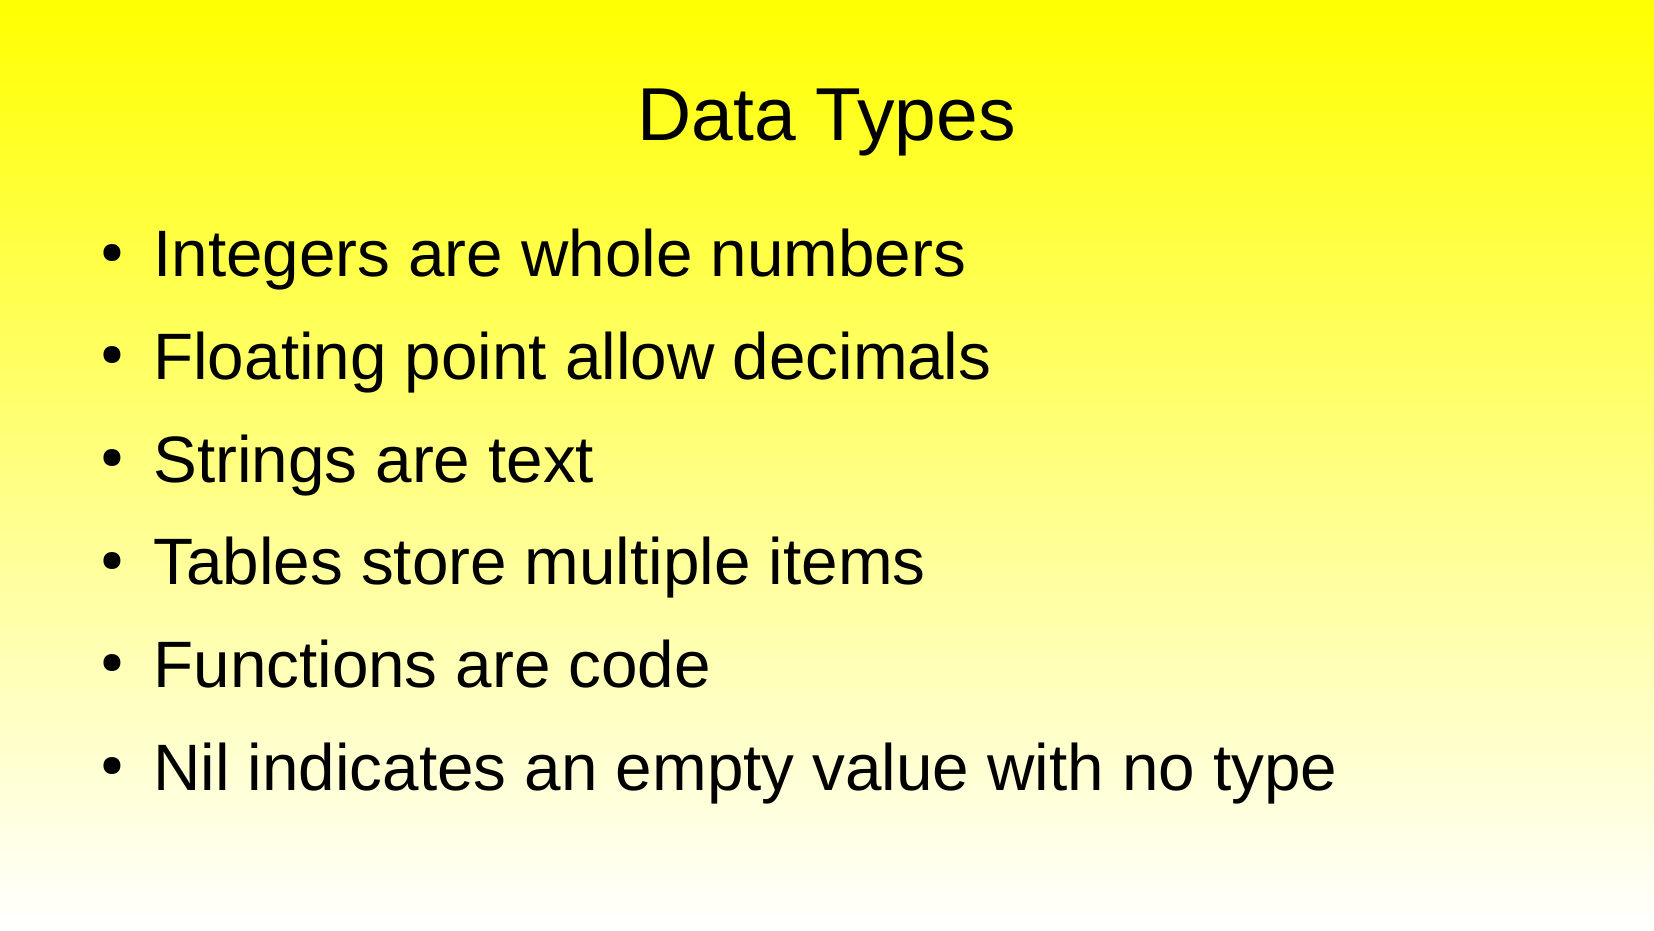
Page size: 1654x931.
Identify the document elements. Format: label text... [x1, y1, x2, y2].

title Data Types [82, 37, 1571, 193]
list Integers are whole numbers Floating point allow decimals Strings are text Tables store multiple items Functions are code Nil indicates an empty value with no type [82, 217, 1571, 863]
